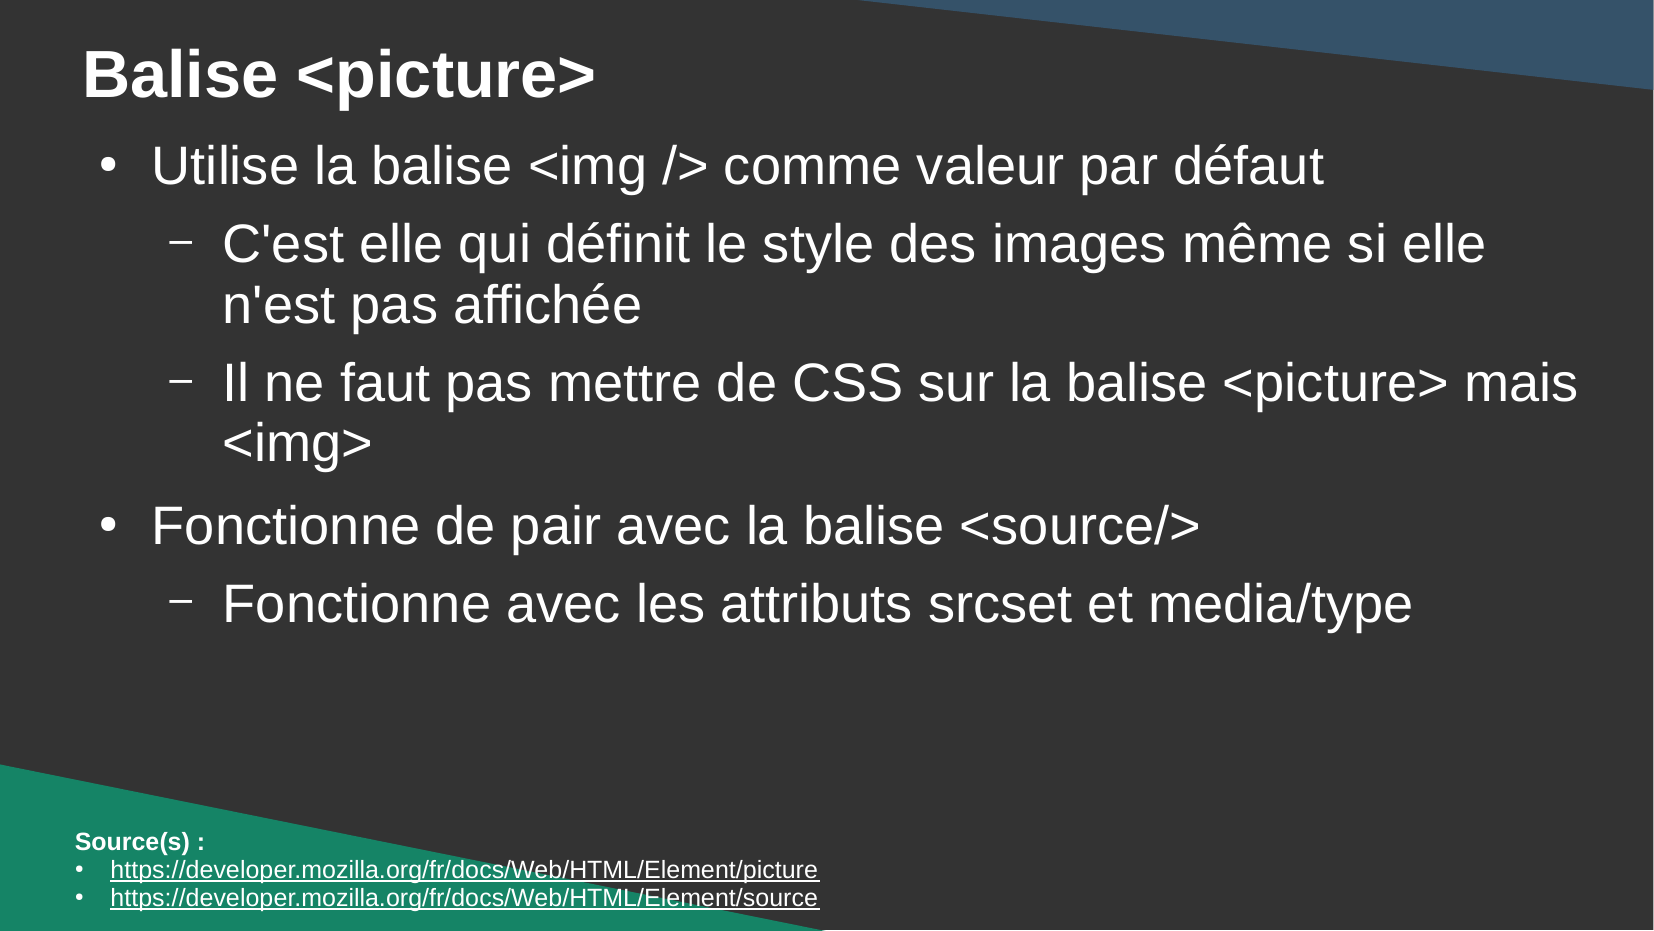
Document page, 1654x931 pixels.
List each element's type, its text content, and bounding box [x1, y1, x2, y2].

list Utilise la balise <img /> comme valeur par défaut C'est elle qui définit le style des images même si elle n'est pas affichée Il ne faut pas mettre de CSS sur la balise <picture> mais <img> Fonctionne de pair avec la balise <source/> Fonctionne avec les attributs srcset et media/type [80, 135, 1605, 780]
text_box [857, 0, 1654, 90]
title Balise <picture> [82, 37, 1571, 122]
text_box [0, 764, 826, 931]
text_box Source(s) : https://developer.mozilla.org/fr/docs/Web/HTML/Element/picture https://developer.mozilla.org/fr/docs/Web/HTML/Element/source [60, 820, 1546, 920]
